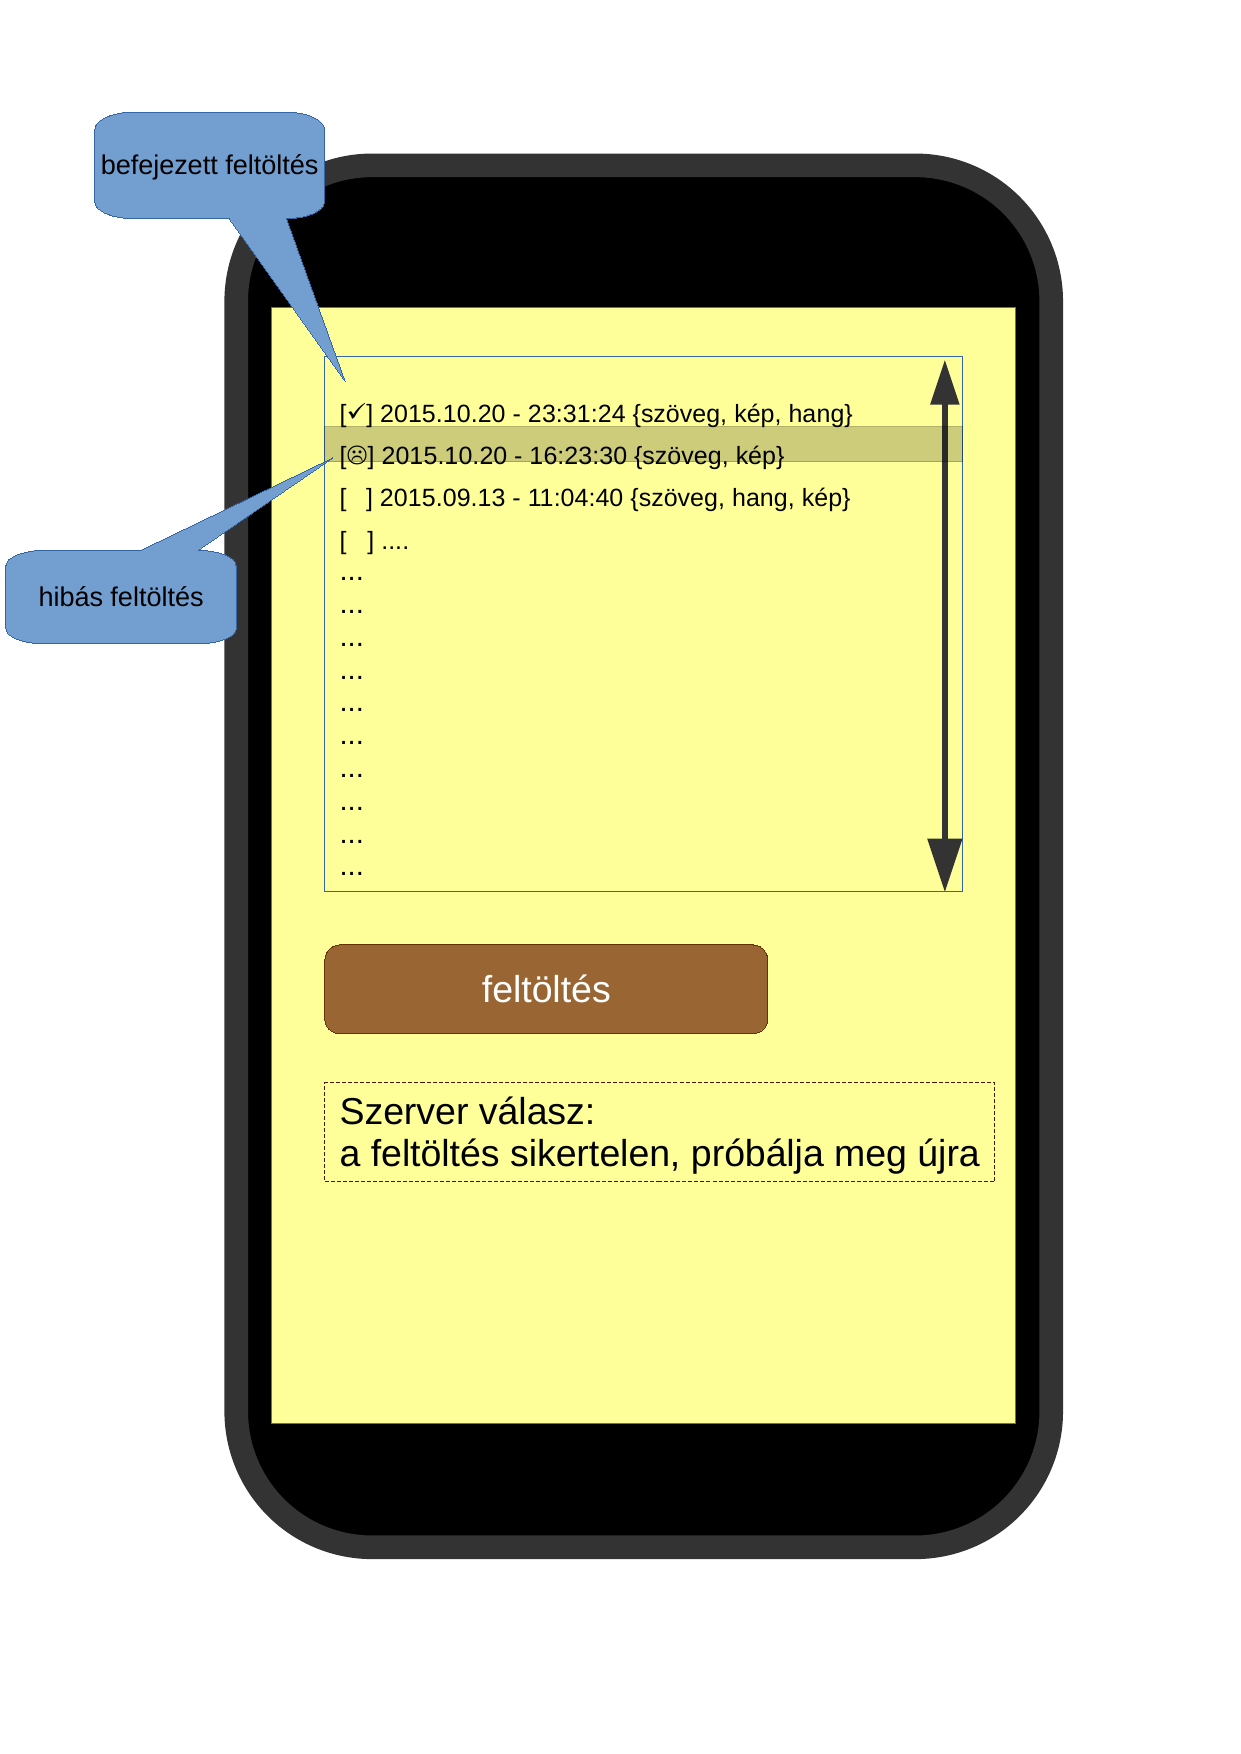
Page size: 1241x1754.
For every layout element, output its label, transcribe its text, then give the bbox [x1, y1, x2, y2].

text_box [✓] 2015.10.20 - 23:31:24 {szöveg, kép, hang} [] 2015.10.20 - 16:23:30 {szöveg, kép} [ ] 2015.09.13 - 11:04:40 {szöveg, hang, kép} [ ] .... ... ... ... ... ... ... ... ... ... ... [324, 462, 945, 910]
text_box feltöltés [324, 944, 768, 1034]
text_box befejezett feltöltés [94, 112, 346, 382]
text_box [946, 844, 962, 891]
text_box Szerver válasz: a feltöltés sikertelen, próbálja meg újra [324, 1082, 995, 1182]
text_box [325, 357, 341, 377]
text_box [236, 165, 1052, 1548]
text_box hibás feltöltés [5, 457, 333, 644]
text_box [✓] 2015.10.20 - 23:31:24 {szöveg, kép, hang} [] 2015.10.20 - 16:23:30 {szöveg, kép} [ ] 2015.09.13 - 11:04:40 {szöveg, hang, kép} [ ] .... ... ... ... ... ... ... ... ... ... ... [324, 377, 942, 426]
